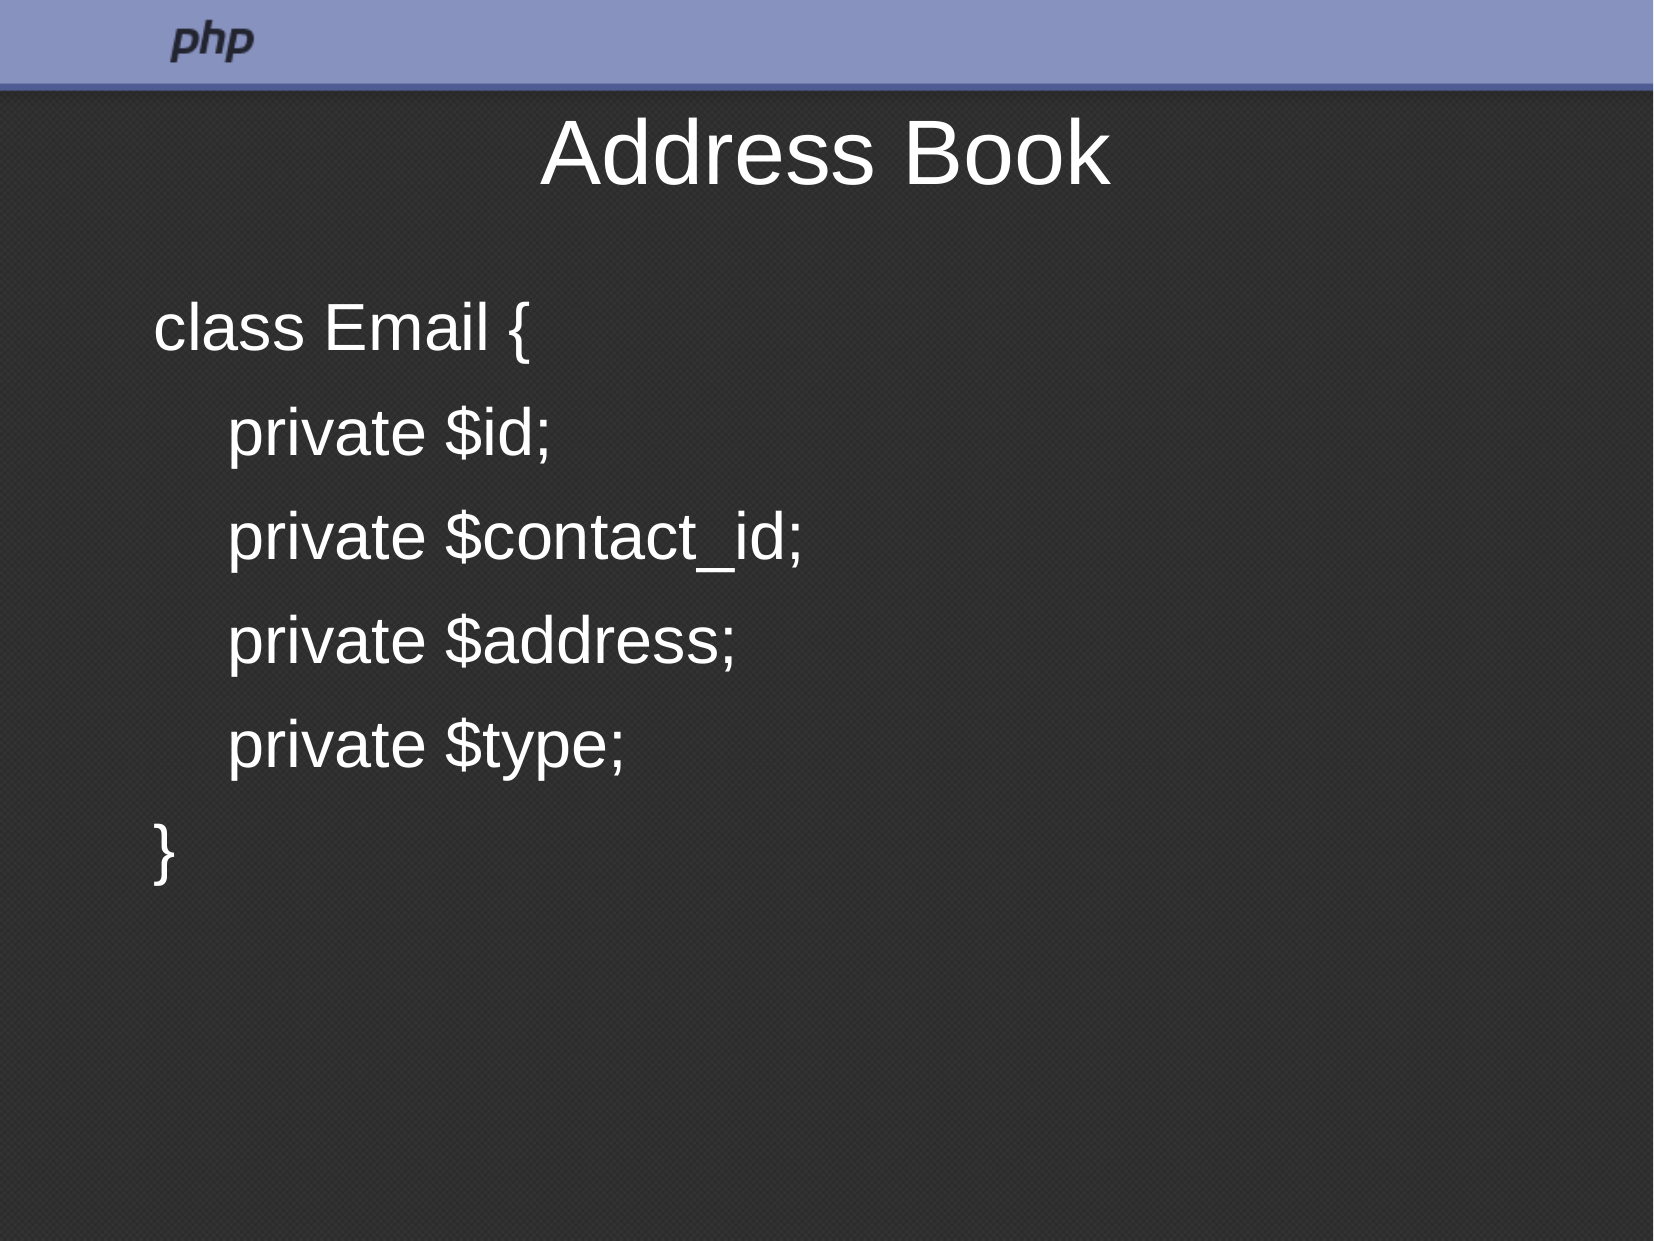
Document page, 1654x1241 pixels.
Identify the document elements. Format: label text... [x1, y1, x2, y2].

title Address Book [82, 49, 1571, 257]
picture [0, 0, 1654, 1241]
list class Email { private $id; private $contact_id; private $address; private $type; } [82, 290, 1571, 1010]
